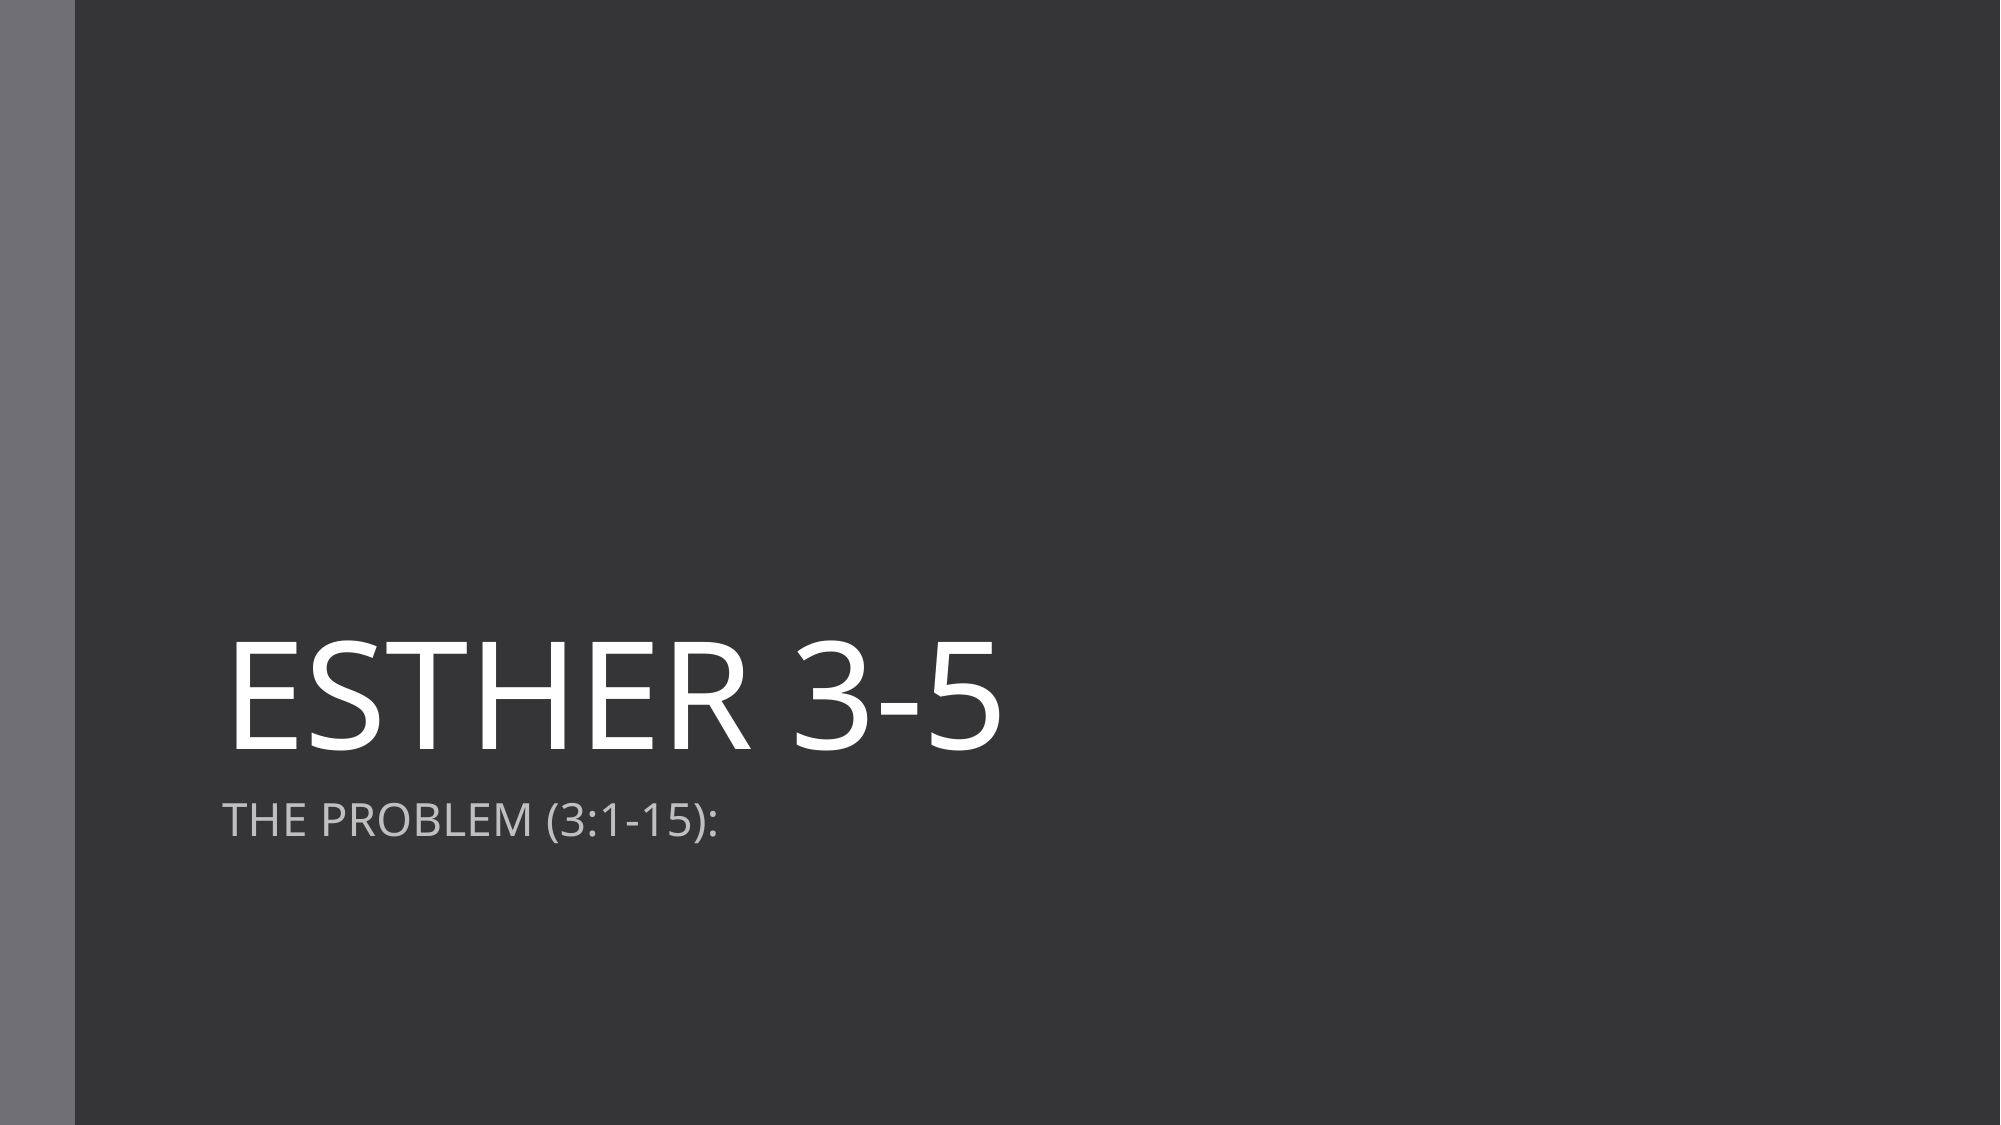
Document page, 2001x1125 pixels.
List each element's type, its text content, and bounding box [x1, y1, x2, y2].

title ESTHER 3-5 [206, 124, 1752, 787]
subtitle THE PROBLEM (3:1-15): [206, 787, 1752, 1066]
